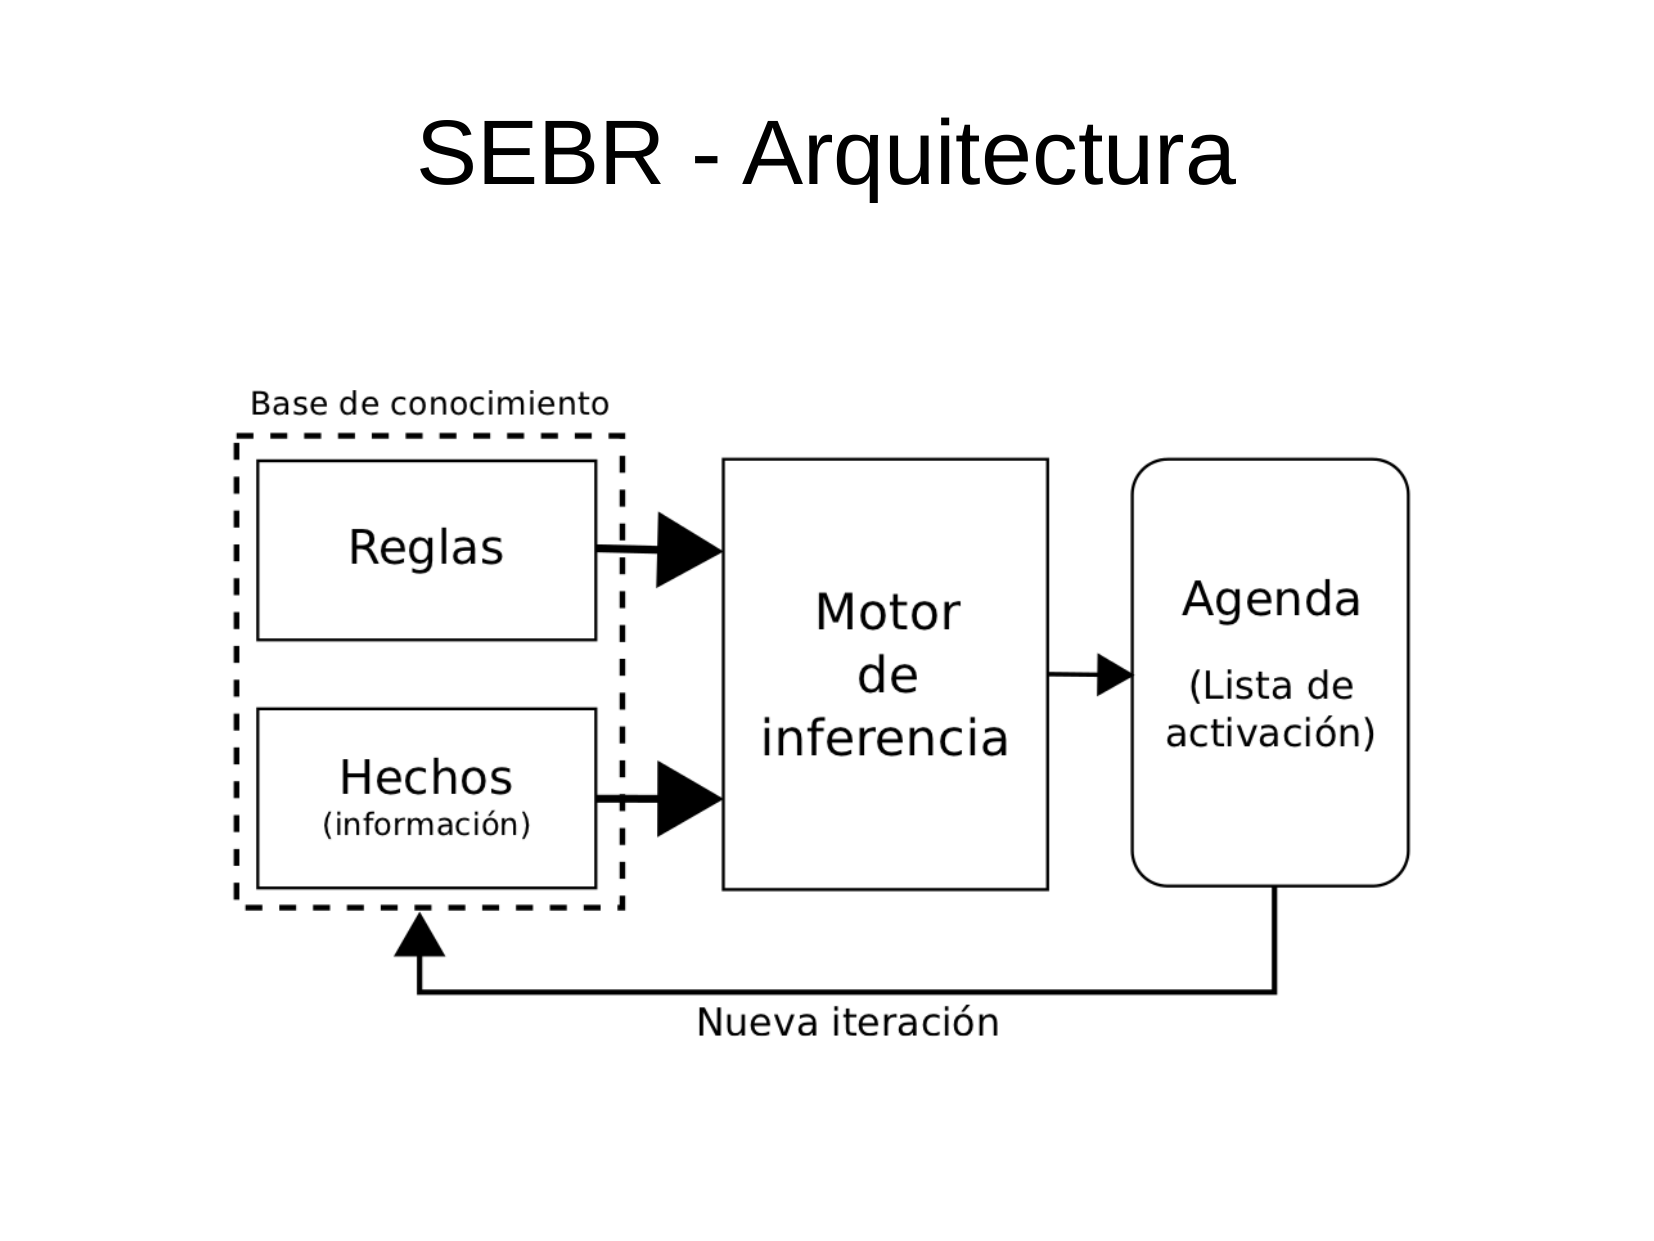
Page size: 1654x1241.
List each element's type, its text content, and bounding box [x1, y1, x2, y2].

title SEBR - Arquitectura [82, 49, 1571, 257]
picture [156, 290, 1498, 1109]
